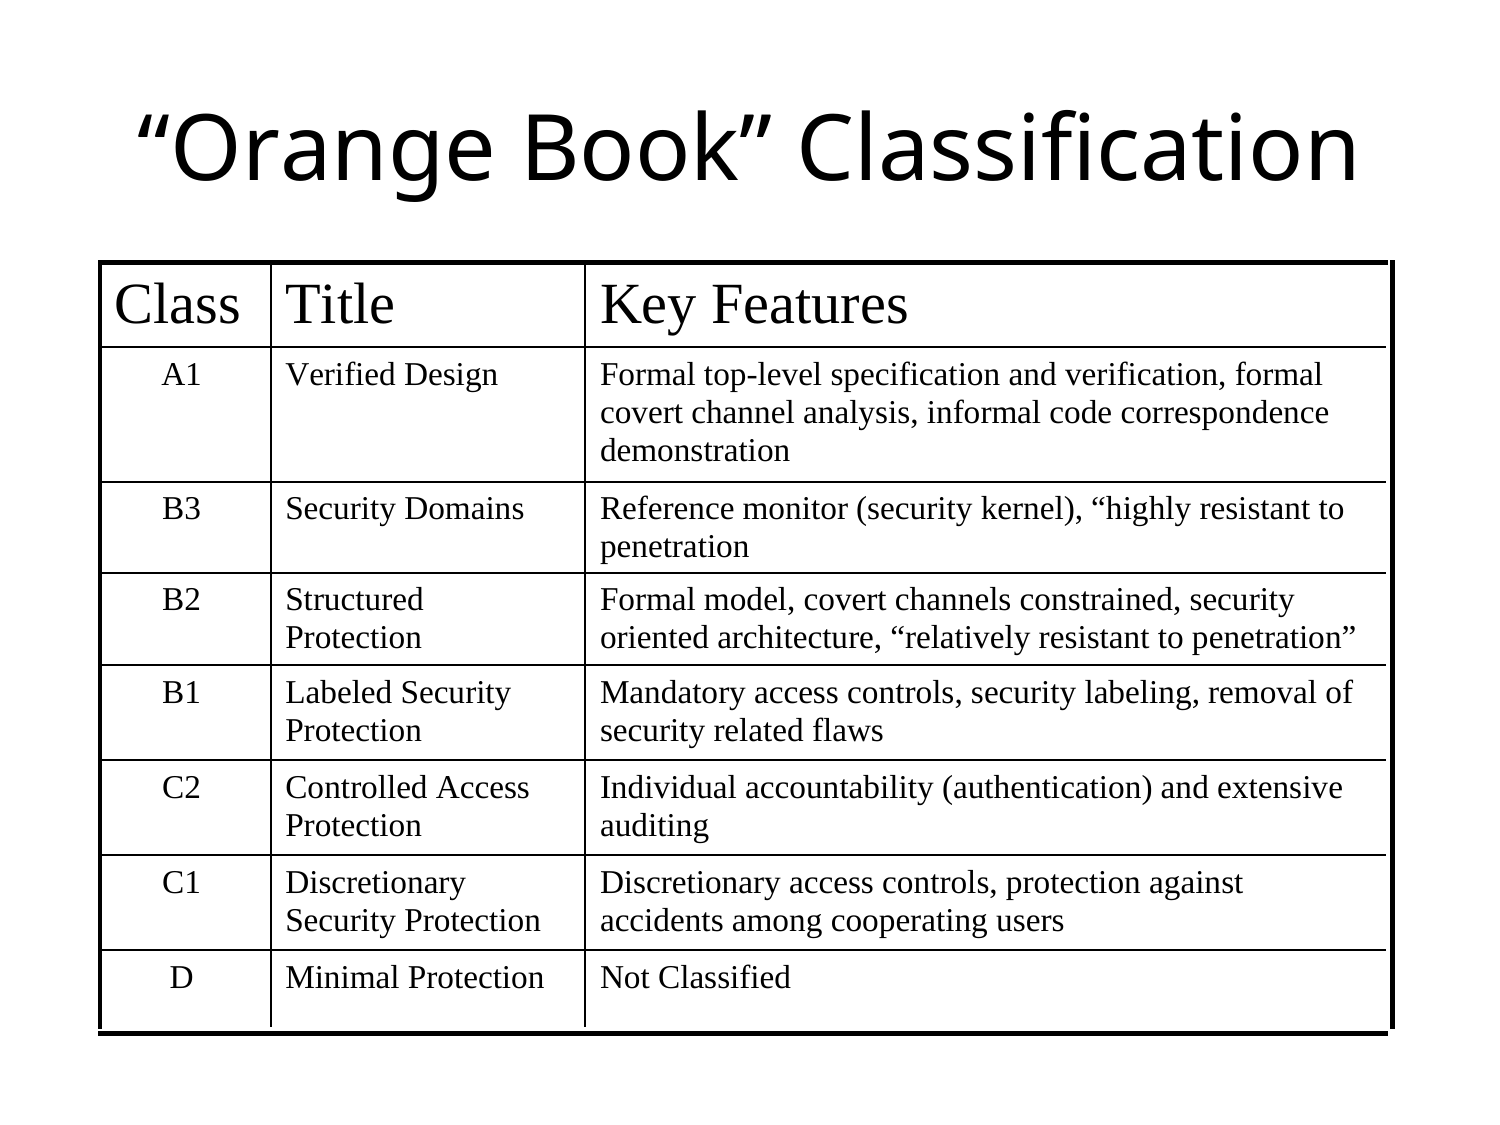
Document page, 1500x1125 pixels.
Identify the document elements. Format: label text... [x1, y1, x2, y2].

text_box Mandatory access controls, security labeling, removal of security related flaws [586, 666, 1385, 757]
text_box Reference monitor (security kernel), “highly resistant to penetration [586, 483, 1385, 572]
text_box Discretionary Security Protection [272, 856, 579, 947]
text_box D [102, 951, 264, 1004]
text_box Title [272, 265, 579, 345]
text_box Labeled Security Protection [272, 666, 579, 757]
text_box B3 [102, 483, 264, 536]
text_box Controlled Access Protection [272, 761, 579, 852]
text_box Formal top-level specification and verification, formal covert channel analysis, informal code correspondence demonstration [586, 348, 1385, 477]
text_box B2 [102, 574, 264, 627]
text_box C1 [102, 856, 264, 909]
text_box C2 [102, 761, 264, 814]
text_box Structured Protection [272, 574, 579, 664]
text_box Formal model, covert channels constrained, security oriented architecture, “relatively resistant to penetration” [586, 574, 1385, 664]
text_box Minimal Protection [272, 951, 579, 1004]
title “Orange Book” Classification [112, 26, 1388, 260]
text_box A1 [102, 348, 264, 401]
text_box Class [102, 265, 264, 345]
text_box Security Domains [272, 483, 579, 536]
text_box Discretionary access controls, protection against accidents among cooperating users [586, 856, 1385, 947]
text_box B1 [102, 666, 264, 719]
text_box Not Classified [586, 951, 1385, 1004]
text_box Verified Design [272, 348, 579, 401]
text_box Individual accountability (authentication) and extensive auditing [586, 761, 1385, 852]
text_box Key Features [586, 265, 1385, 345]
